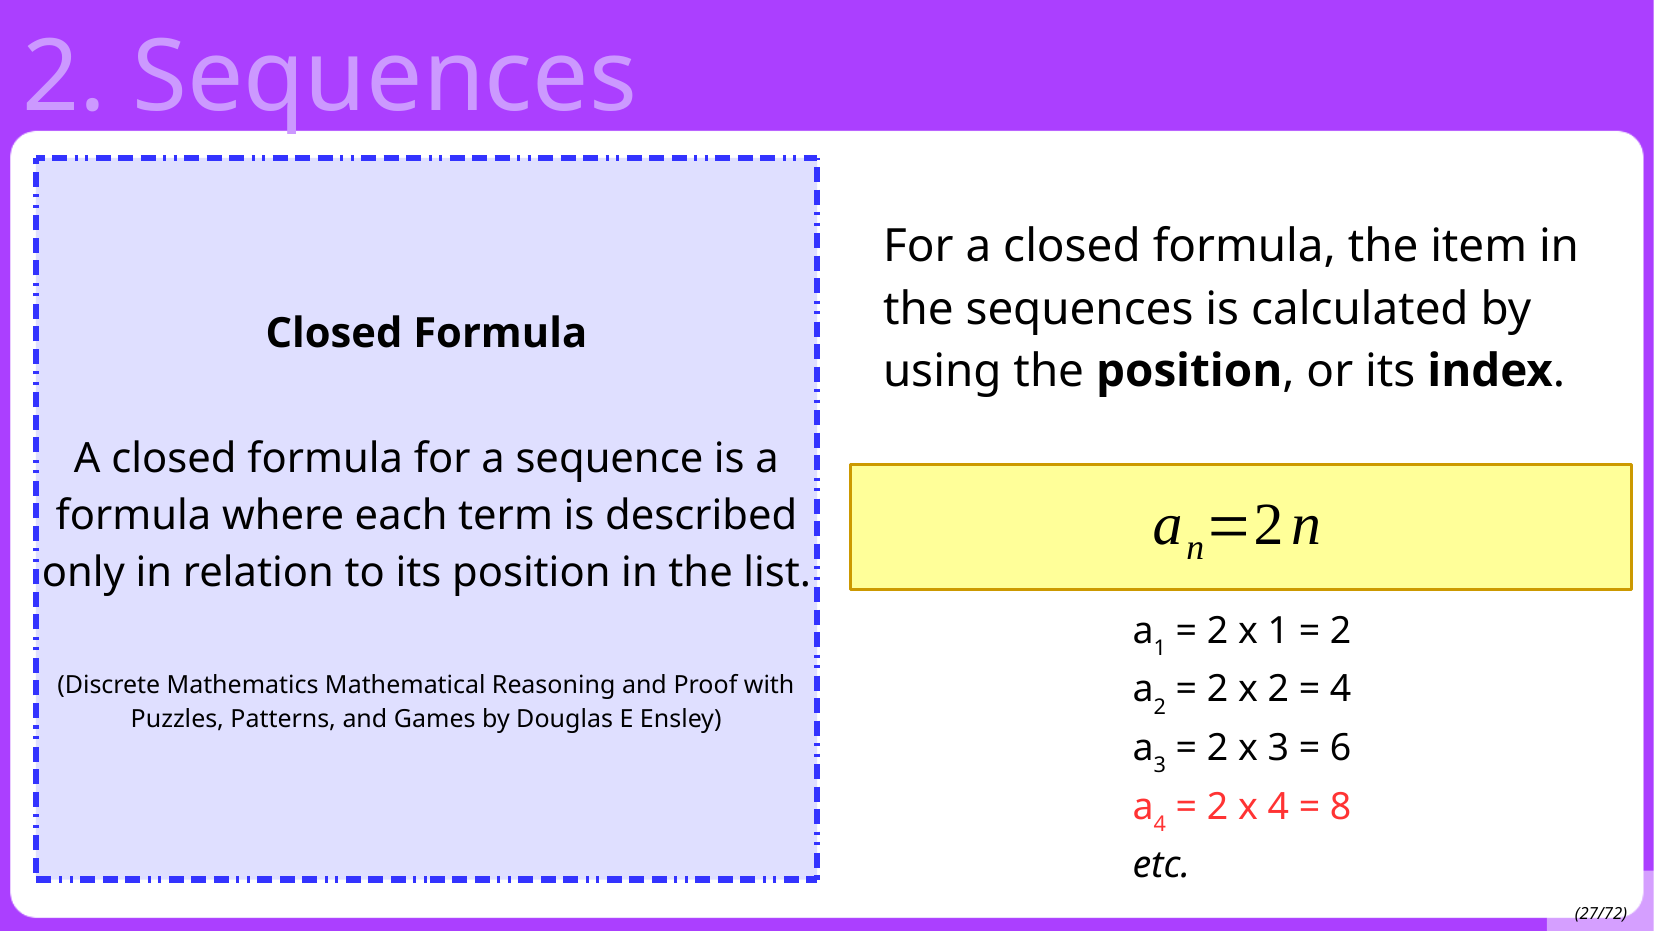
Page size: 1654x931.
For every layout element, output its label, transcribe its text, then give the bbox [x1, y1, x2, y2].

text_box Closed Formula A closed formula for a sequence is a formula where each term is described only in relation to its position in the list. (Discrete Mathematics Mathematical Reasoning and Proof with Puzzles, Patterns, and Games by Douglas E Ensley) [35, 157, 818, 880]
text_box For a closed formula, the item in the sequences is calculated by using the position, or its index. [839, 221, 1624, 392]
text_box (<number>/72) [1546, 877, 1654, 931]
text_box [850, 464, 1632, 590]
chart [1137, 492, 1338, 568]
text_box a1 = 2 x 1 = 2 a2 = 2 x 2 = 4 a3 = 2 x 3 = 6 a4 = 2 x 4 = 8 etc. [860, 602, 1624, 890]
text_box +2 [1624, 870, 1654, 877]
title 2. Sequences [22, 13, 1511, 130]
picture [0, 0, 1654, 931]
